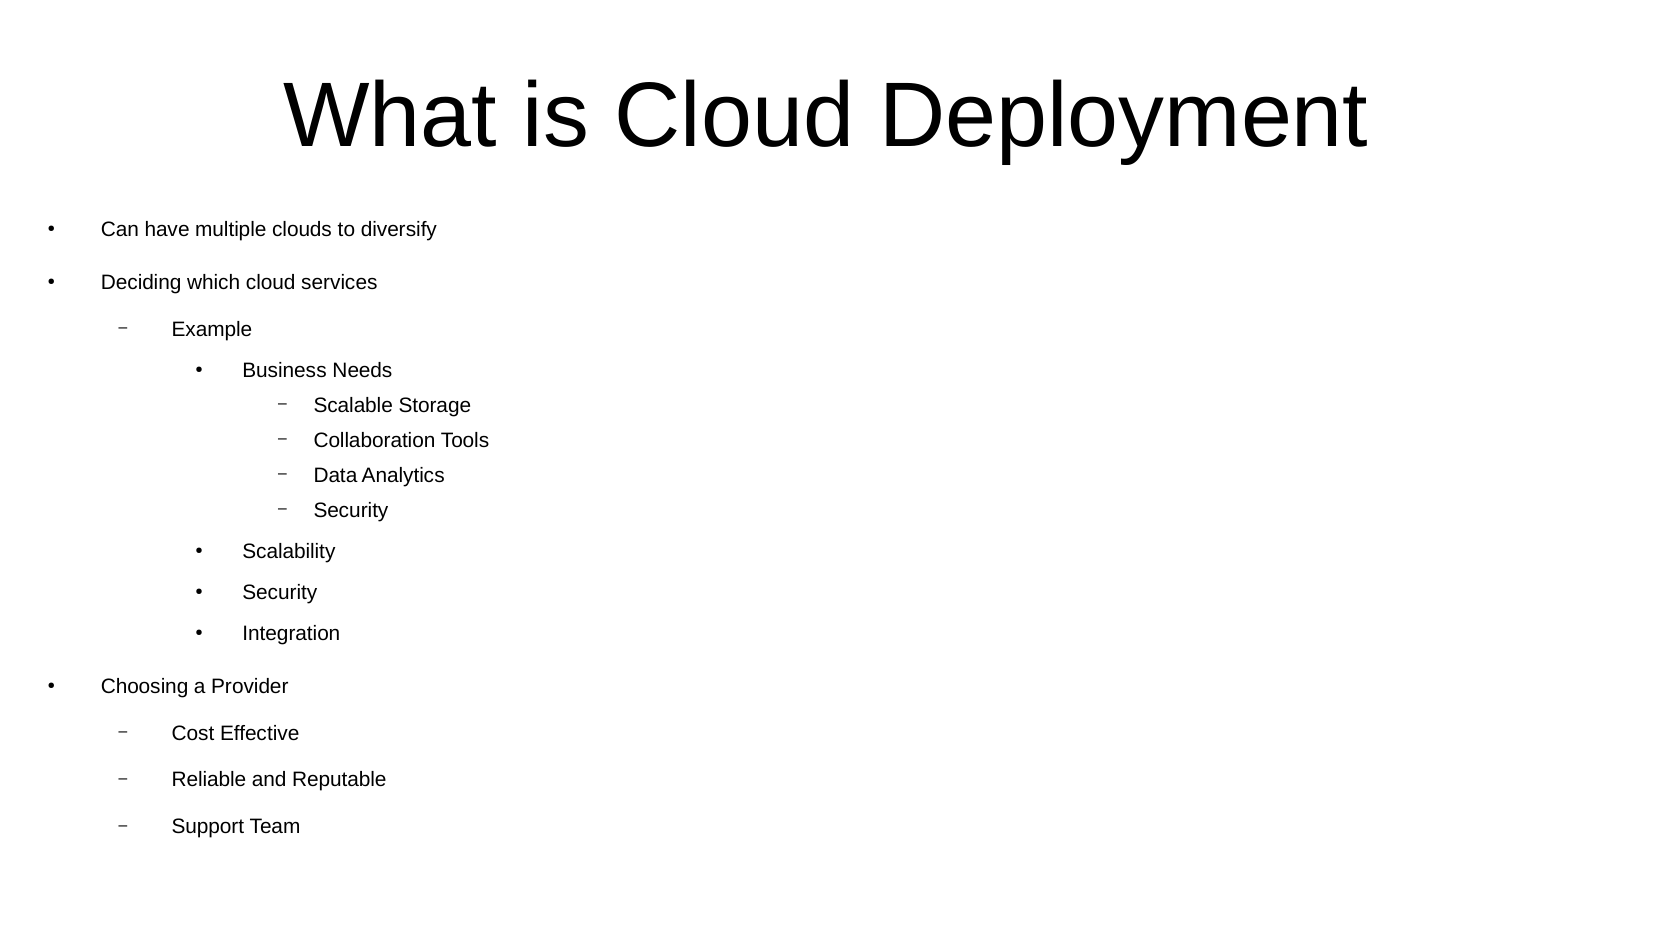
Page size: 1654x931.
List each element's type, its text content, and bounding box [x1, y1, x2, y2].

title What is Cloud Deployment [82, 37, 1571, 193]
list Can have multiple clouds to diversify Deciding which cloud services Example Business Needs Scalable Storage Collaboration Tools Data Analytics Security Scalability Security Integration Choosing a Provider Cost Effective Reliable and Reputable Support Team [30, 217, 1571, 901]
